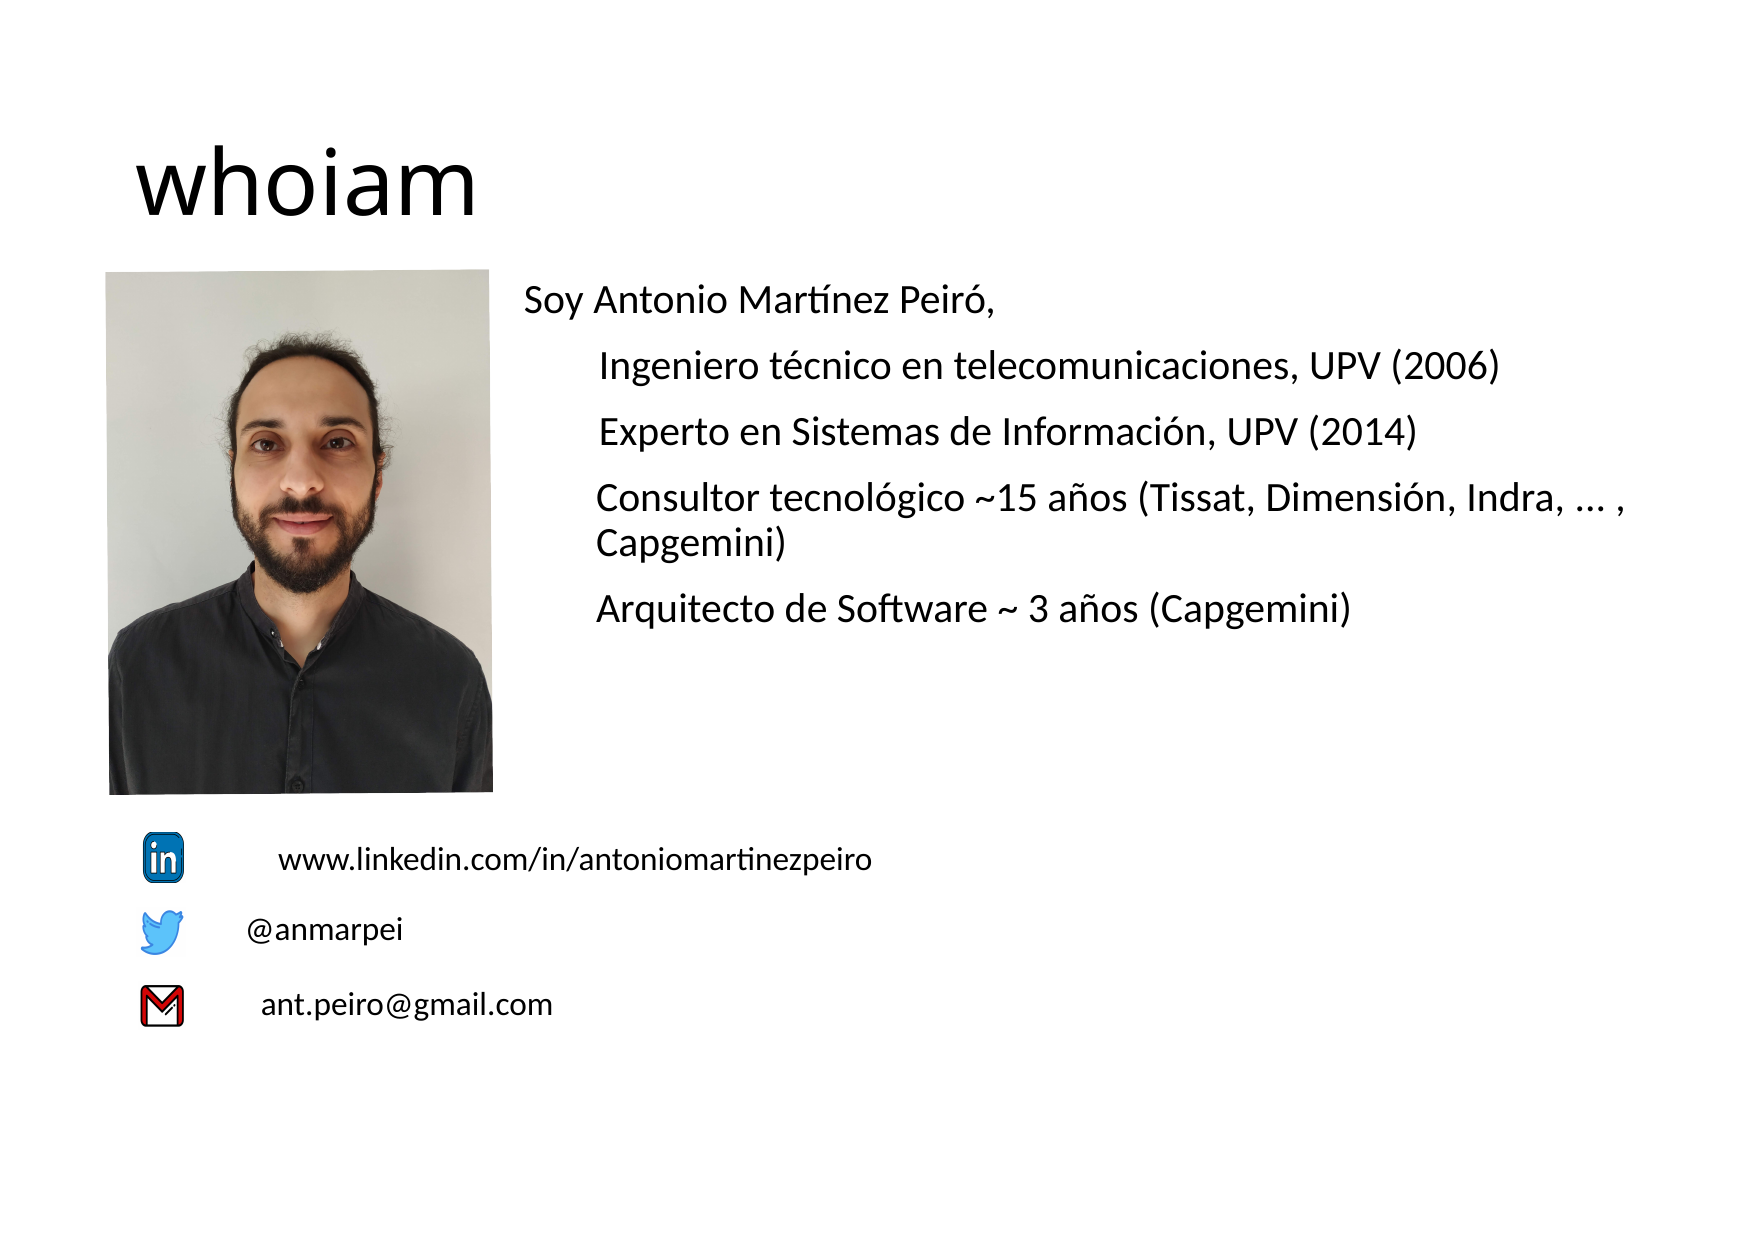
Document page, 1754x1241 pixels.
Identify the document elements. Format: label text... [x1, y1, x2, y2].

text_box ant.peiro@gmail.com [246, 974, 569, 1030]
picture [136, 907, 186, 957]
picture [142, 832, 186, 883]
text_box www.linkedin.com/in/antoniomartinezpeiro [263, 830, 888, 885]
list Soy Antonio Martínez Peiró, Ingeniero técnico en telecomunicaciones, UPV (2006) Experto en Sistemas de Información, UPV (2014) Consultor tecnológico ~15 años (Tissat, Dimensión, Indra, ... , Capgemini) Arquitecto de Software ~ 3 años (Capgemini) [508, 270, 1754, 700]
text_box @anmarpei [230, 899, 419, 955]
picture [138, 981, 186, 1030]
picture [105, 270, 493, 795]
title whoiam [120, 65, 1634, 306]
